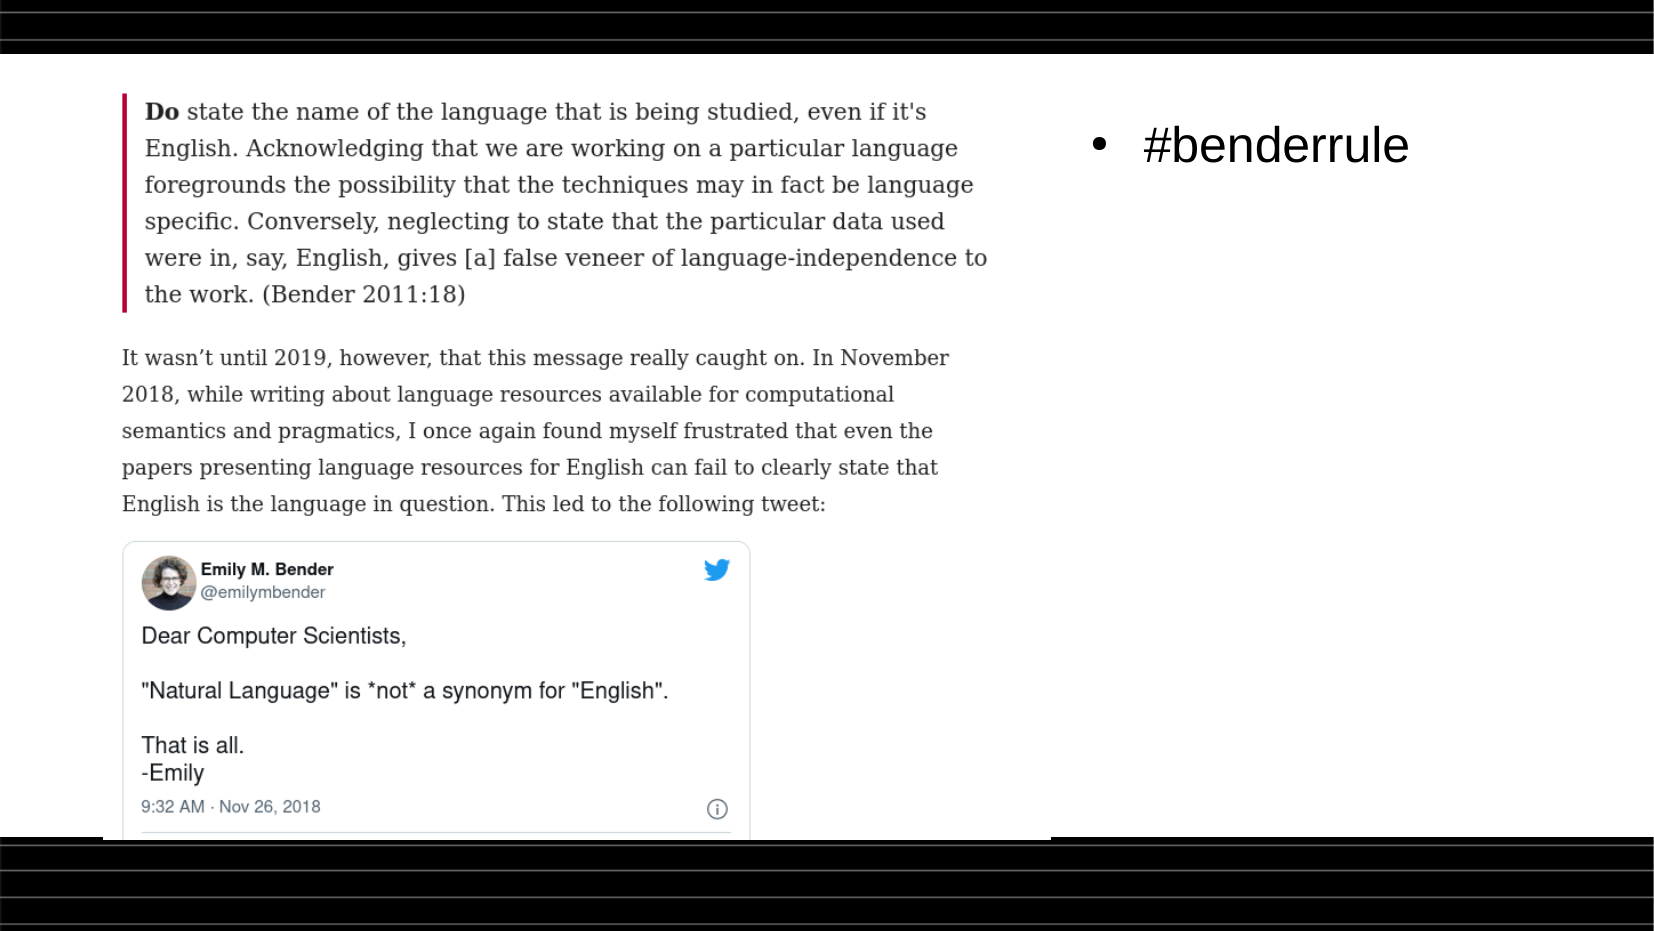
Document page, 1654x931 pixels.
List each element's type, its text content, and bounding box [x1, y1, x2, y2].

picture [0, 89, 1654, 931]
picture [0, 0, 1654, 54]
list #benderrule [1072, 117, 1654, 331]
